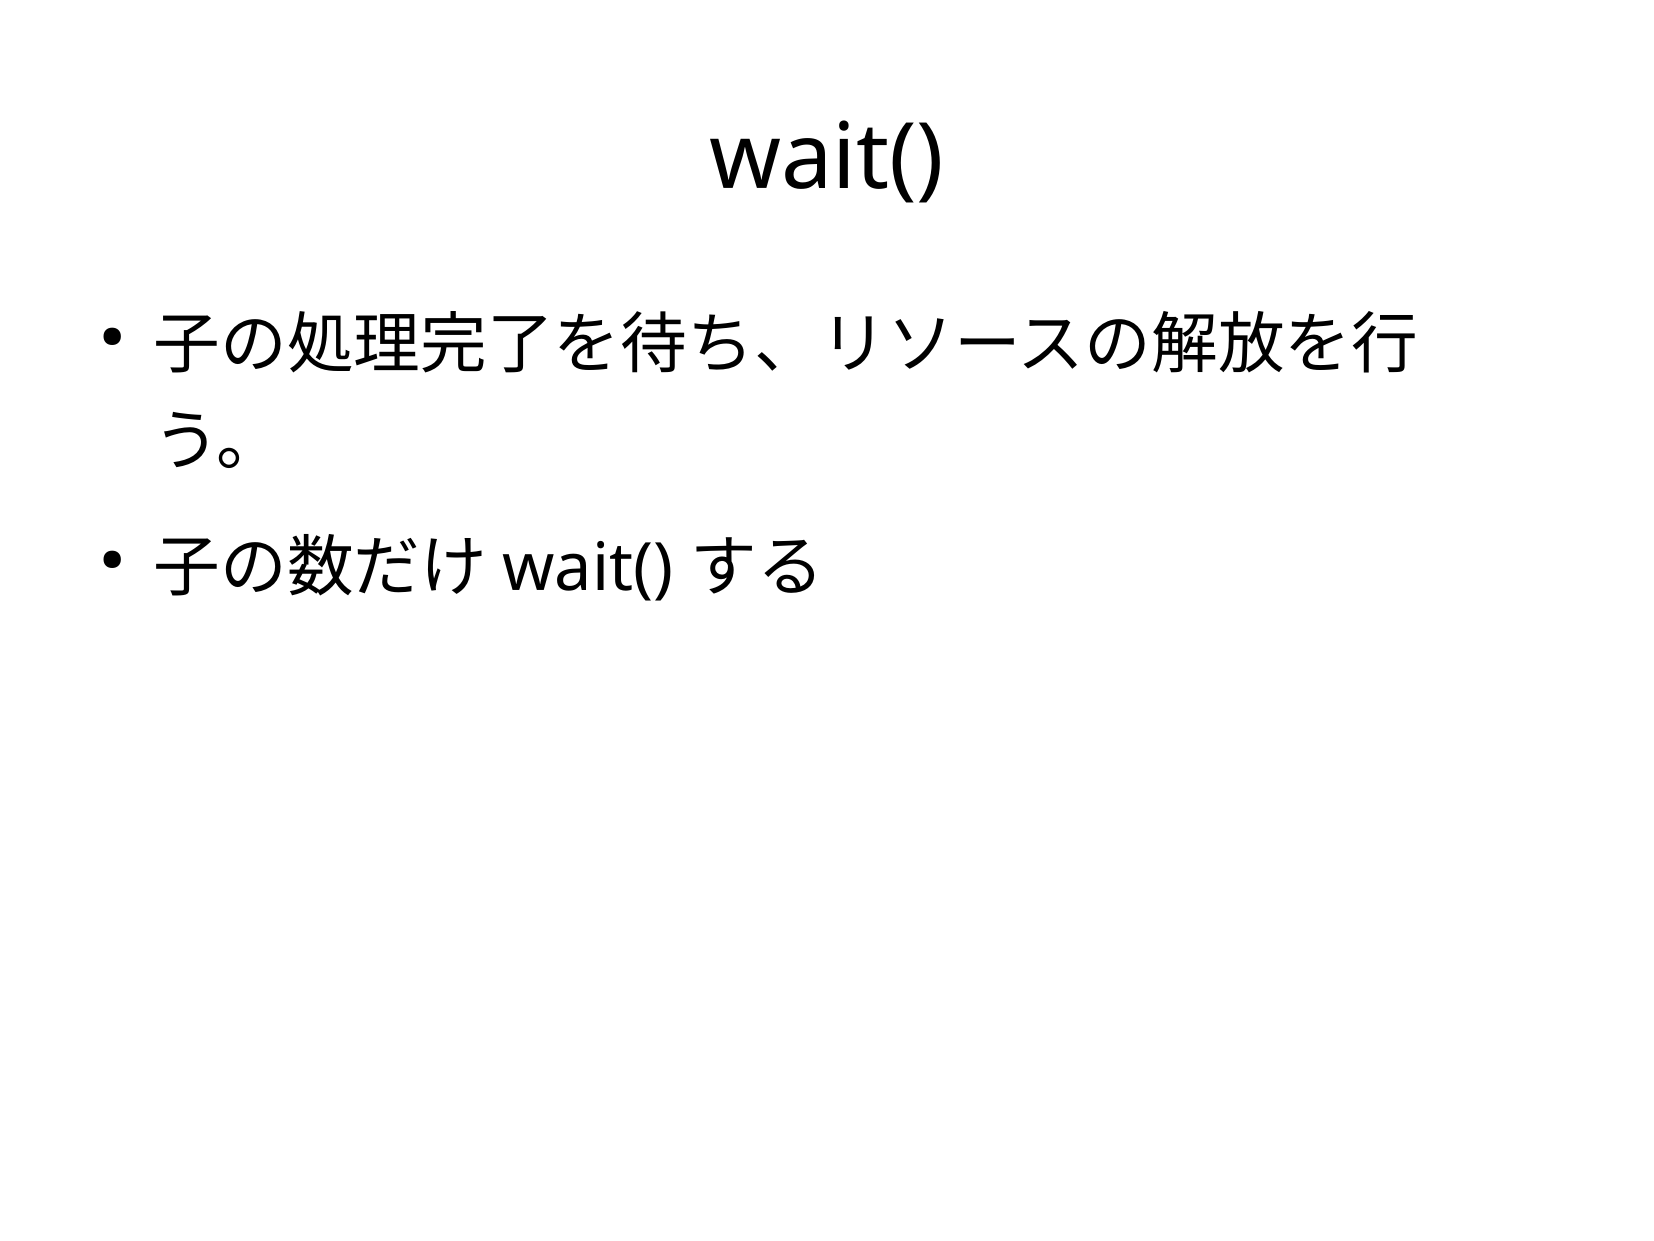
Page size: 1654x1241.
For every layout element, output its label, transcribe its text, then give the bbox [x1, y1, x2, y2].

list 子の処理完了を待ち、リソースの解放を行う。 子の数だけ wait() する [82, 290, 1538, 1170]
title wait() [82, 49, 1571, 257]
